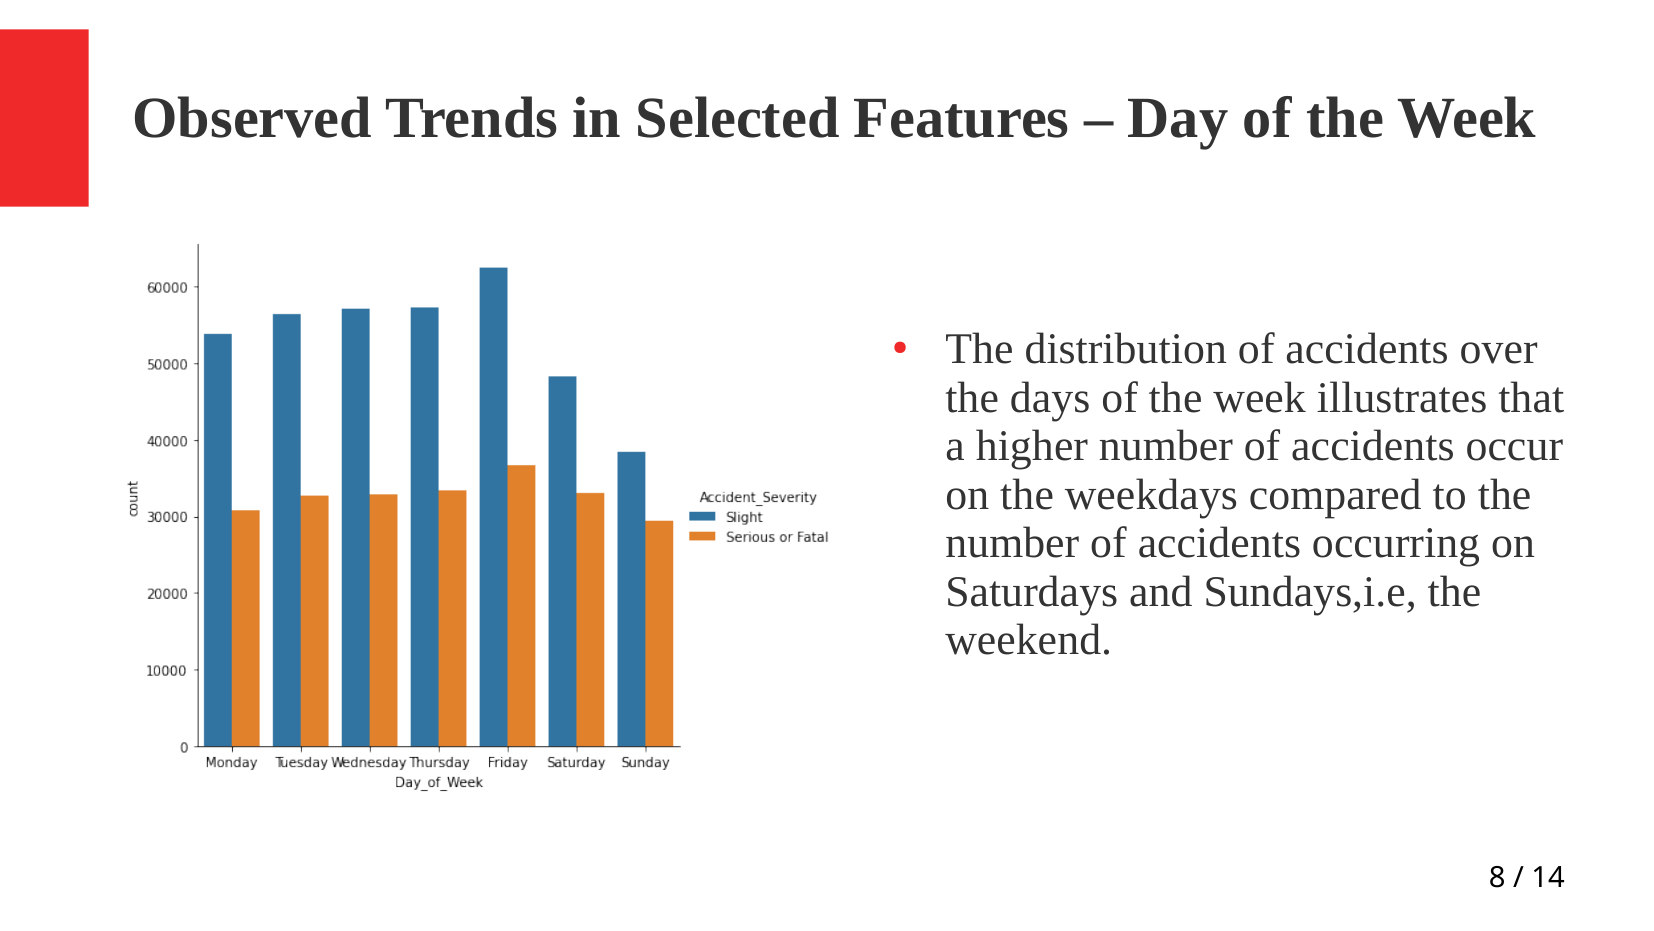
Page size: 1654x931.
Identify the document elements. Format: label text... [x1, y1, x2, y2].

list The distribution of accidents over the days of the week illustrates that a higher number of accidents occur on the weekdays compared to the number of accidents occurring on Saturdays and Sundays,i.e, the weekend. [874, 324, 1596, 739]
title Observed Trends in Selected Features – Day of the Week [118, 29, 1595, 207]
picture [118, 236, 839, 798]
